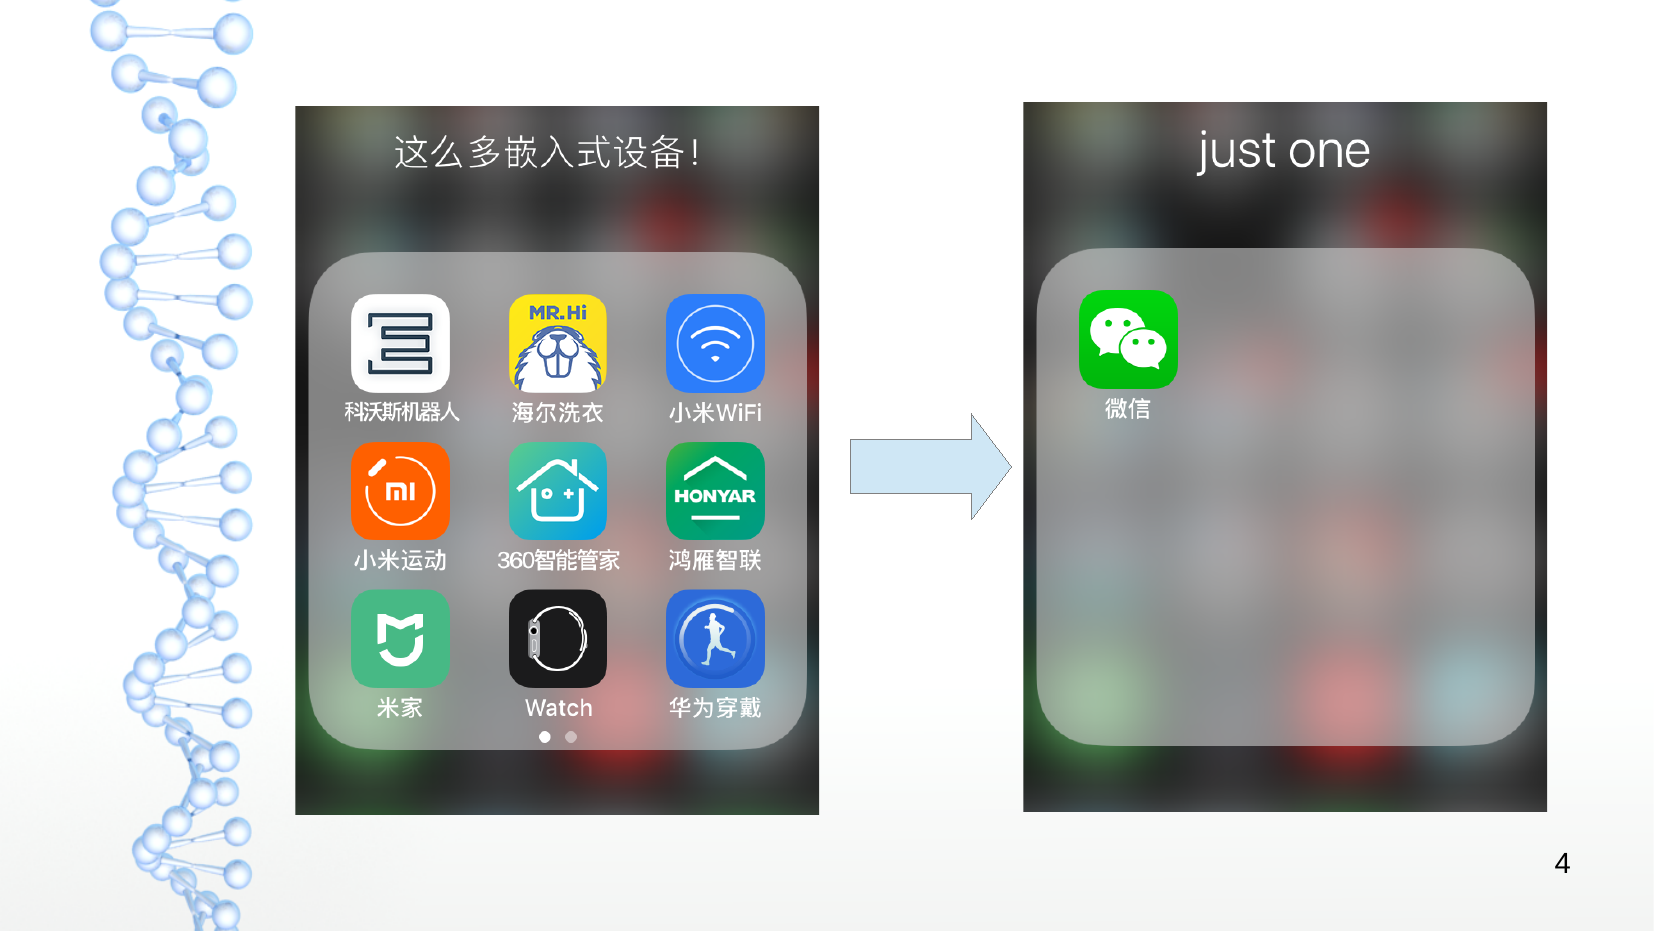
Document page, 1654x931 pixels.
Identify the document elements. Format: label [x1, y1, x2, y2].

text_box [850, 413, 1012, 520]
picture [0, 0, 1654, 931]
